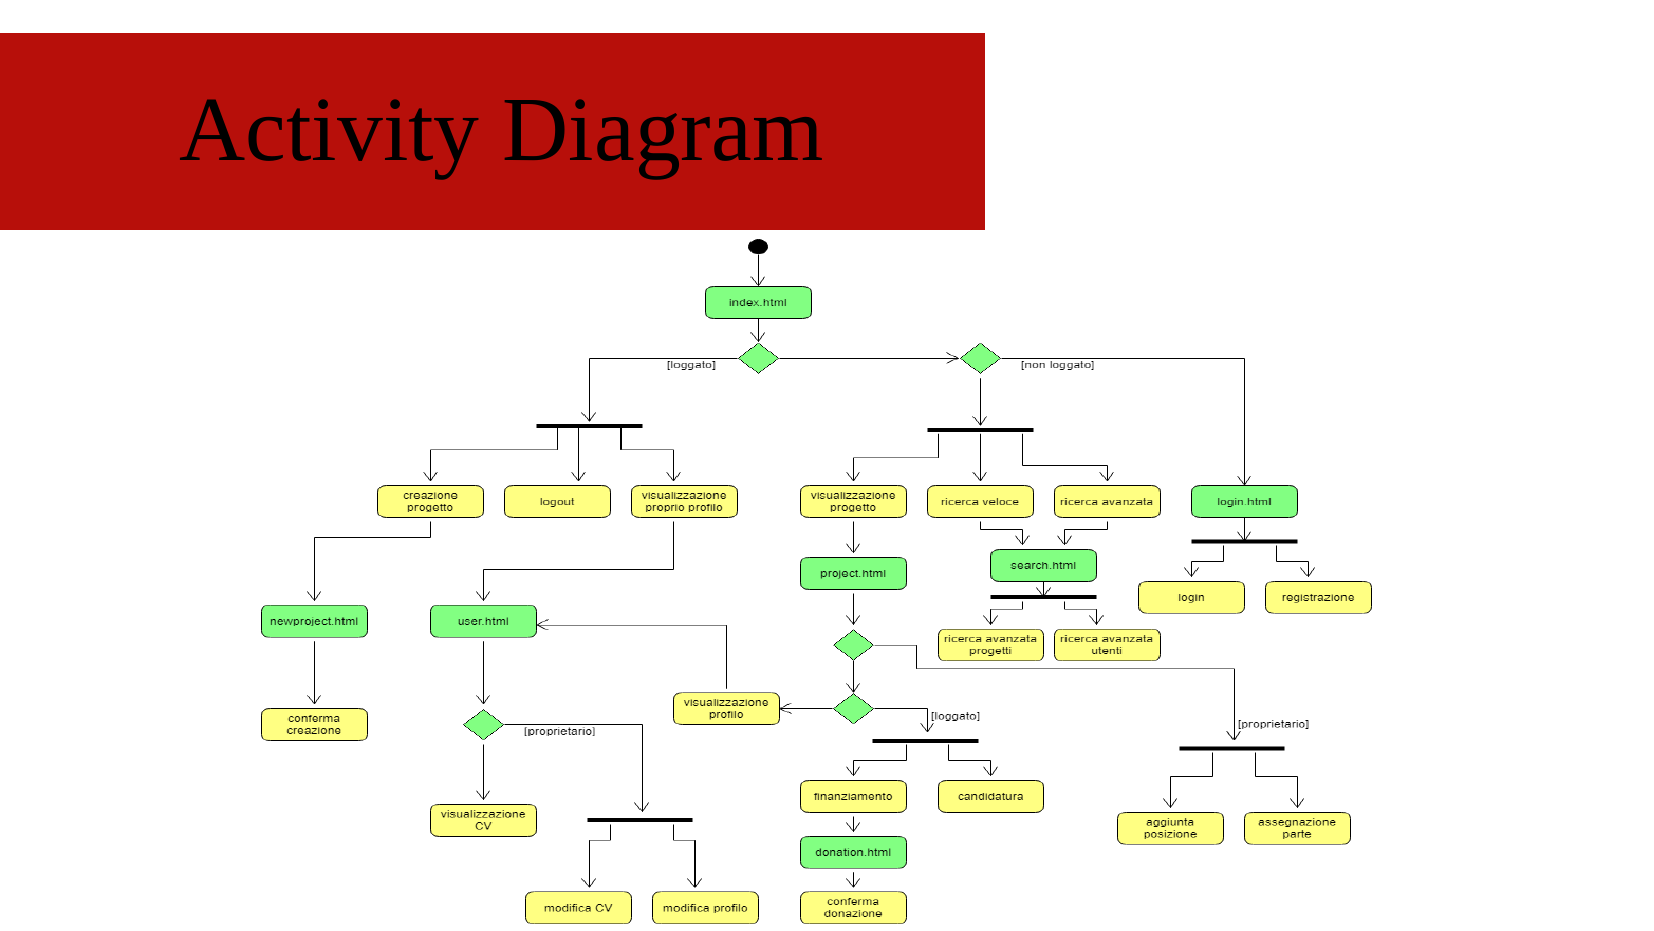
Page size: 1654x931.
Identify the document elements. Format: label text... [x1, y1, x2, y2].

title Activity Diagram [35, 27, 969, 231]
picture [0, 0, 1654, 931]
